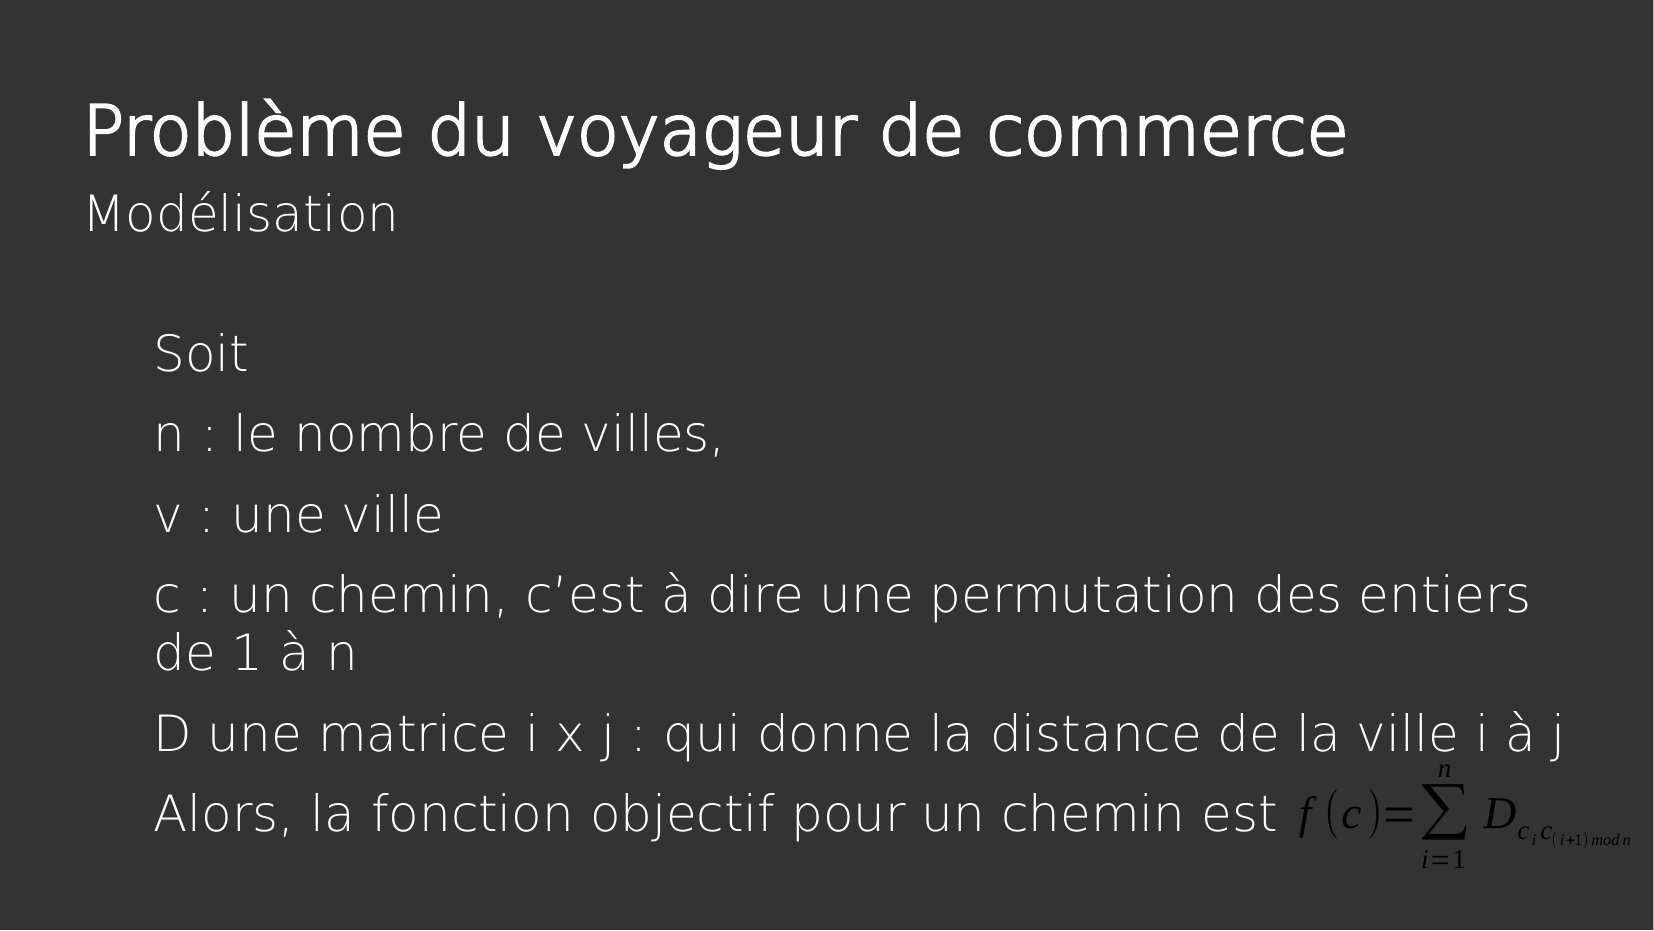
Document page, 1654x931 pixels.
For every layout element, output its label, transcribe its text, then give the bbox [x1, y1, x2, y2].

title Problème du voyageur de commerce [82, 78, 1571, 177]
chart [1287, 751, 1642, 875]
list Soit n : le nombre de villes, v : une ville c : un chemin, c’est à dire une permutation des entiers de 1 à n D une matrice i x j : qui donne la distance de la ville i à j Alors, la fonction objectif pour un chemin est [82, 324, 1571, 892]
title Modélisation [82, 177, 1571, 251]
